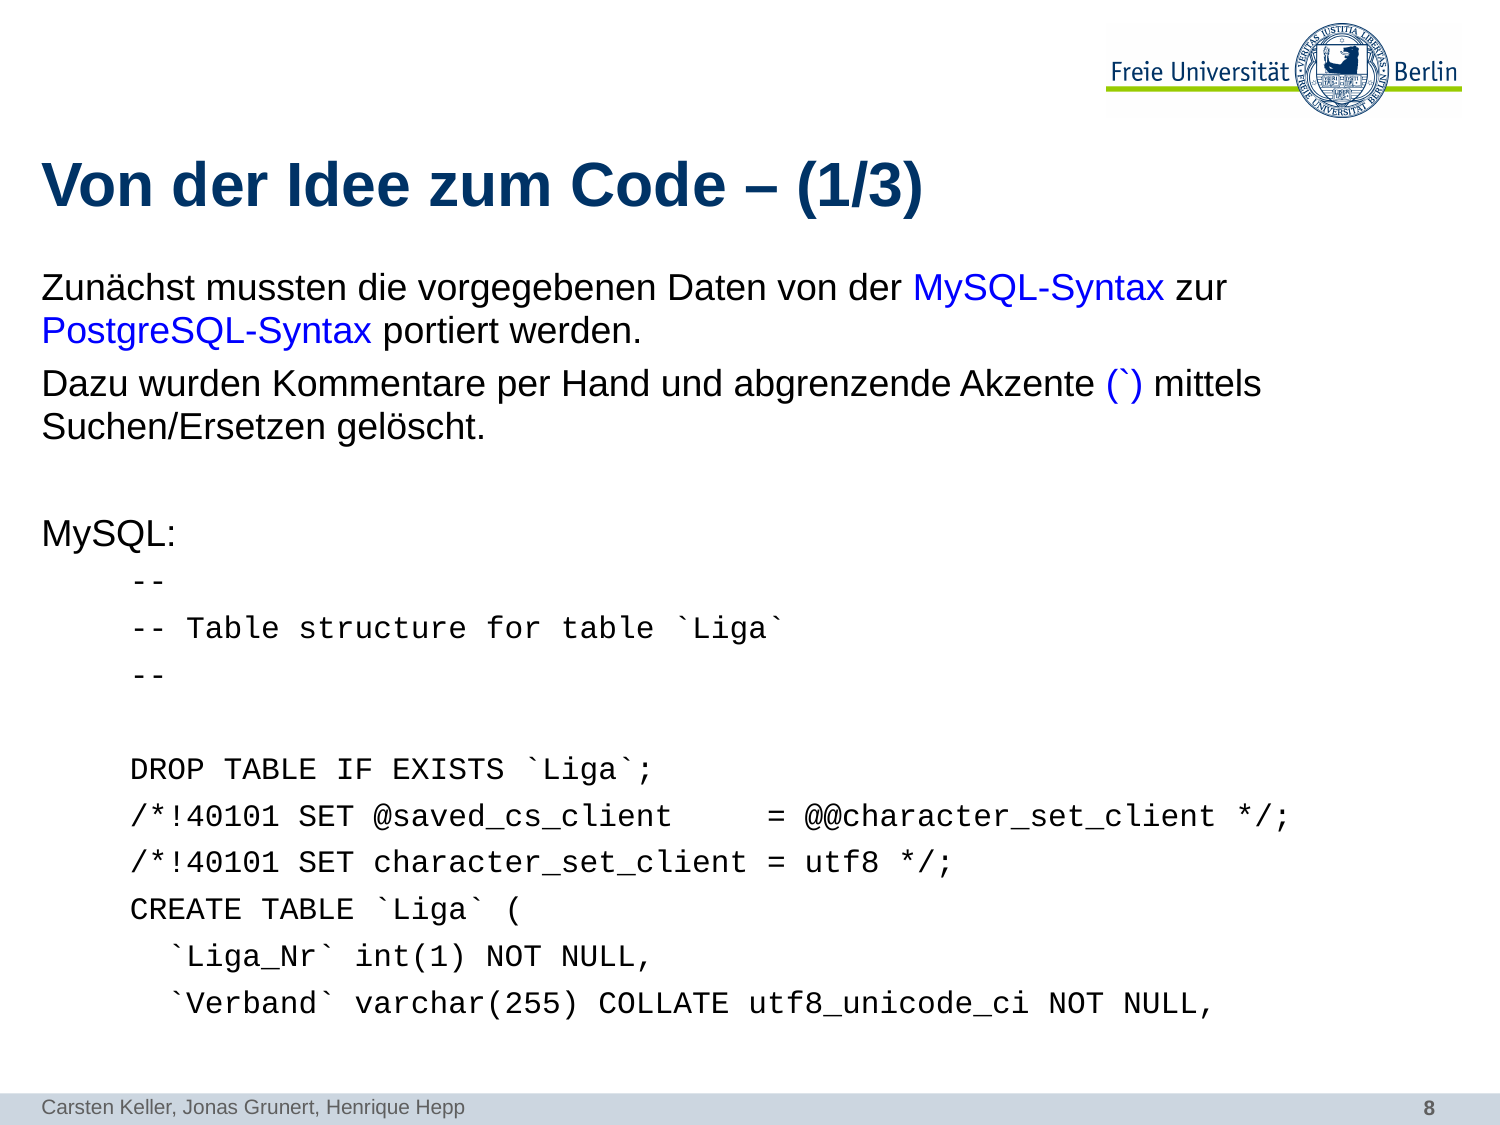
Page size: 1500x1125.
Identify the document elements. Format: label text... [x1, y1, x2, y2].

list Zunächst mussten die vorgegebenen Daten von der MySQL-Syntax zur PostgreSQL-Syntax portiert werden. Dazu wurden Kommentare per Hand und abgrenzende Akzente (`) mittels Suchen/Ersetzen gelöscht. MySQL: -- -- Table structure for table `Liga` -- DROP TABLE IF EXISTS `Liga`; /*!40101 SET @saved_cs_client = @@character_set_client */; /*!40101 SET character_set_client = utf8 */; CREATE TABLE `Liga` ( `Liga_Nr` int(1) NOT NULL, `Verband` varchar(255) COLLATE utf8_unicode_ci NOT NULL, [41, 265, 1460, 1064]
picture [1106, 23, 1462, 118]
title Von der Idee zum Code – (1/3) [41, 149, 1460, 221]
